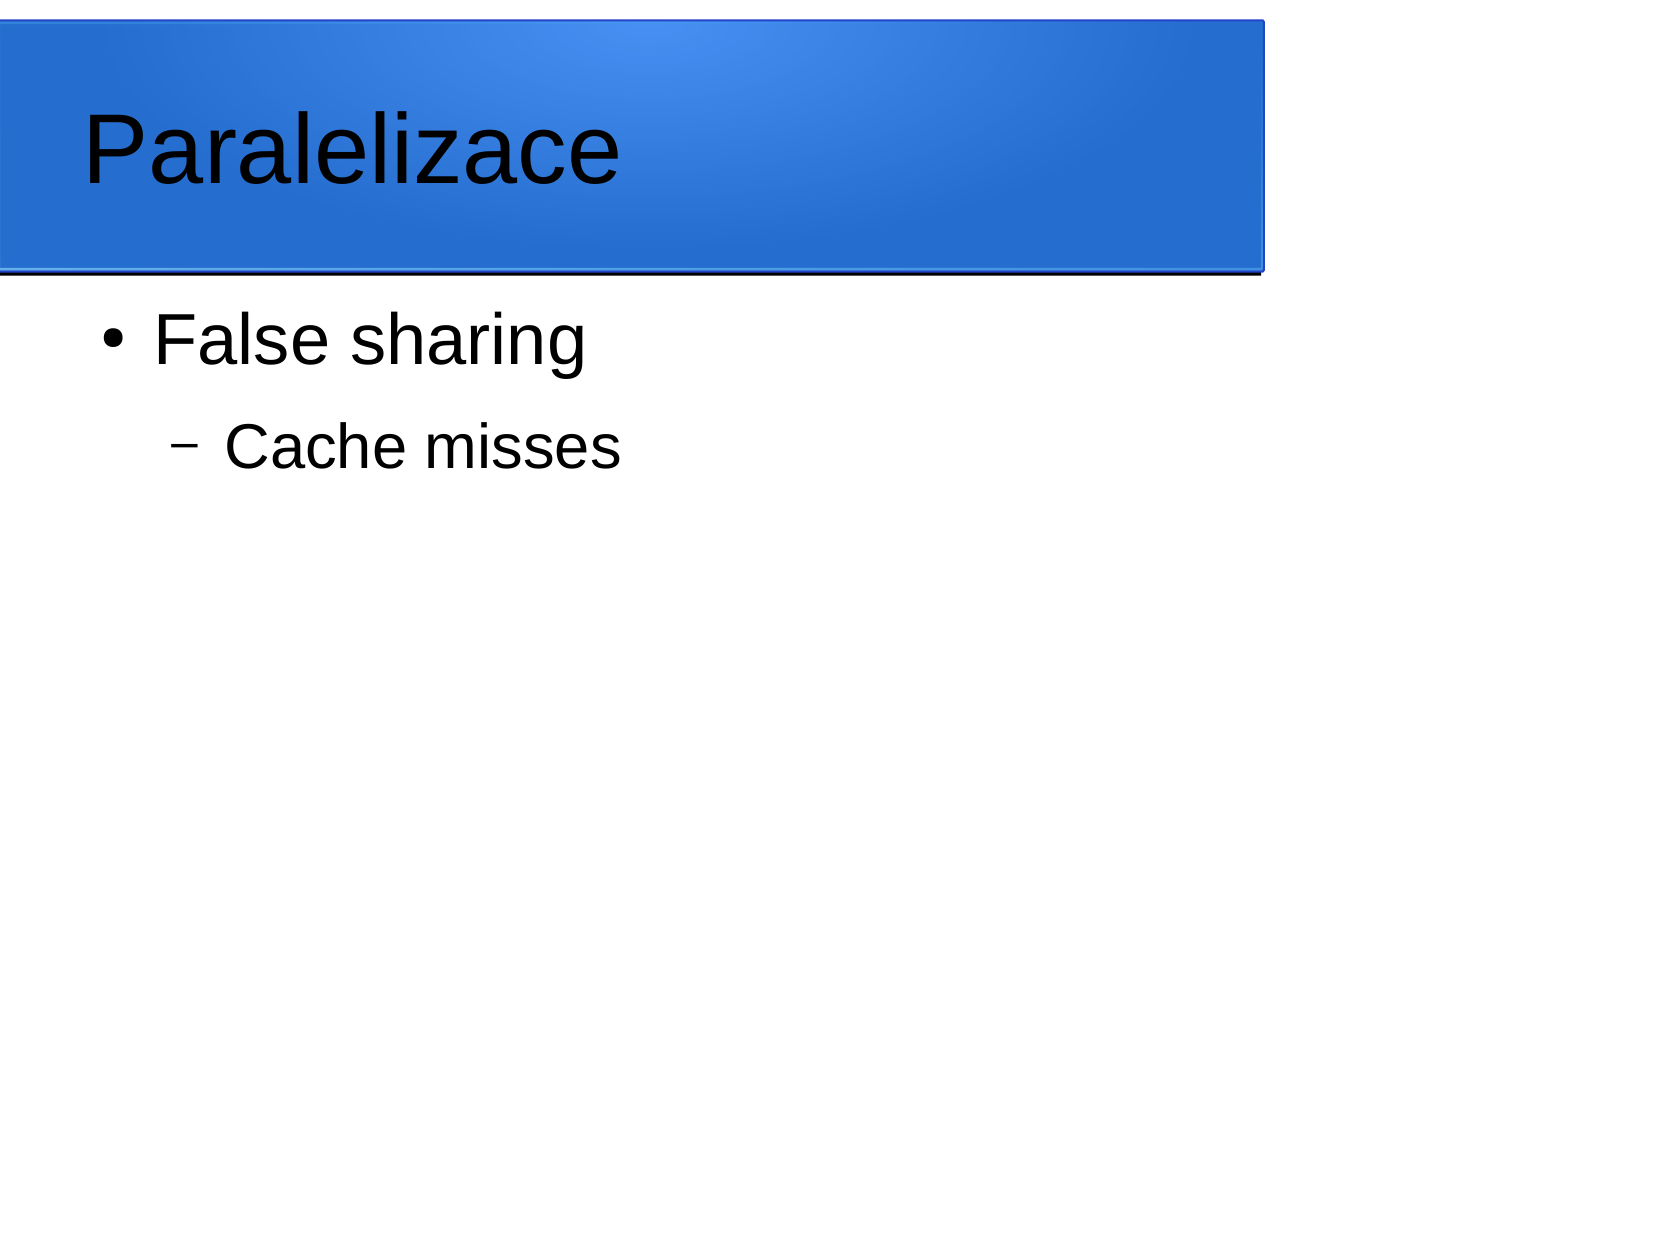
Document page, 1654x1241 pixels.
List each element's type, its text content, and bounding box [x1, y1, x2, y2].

title Paralelizace [82, 47, 1235, 252]
list False sharing Cache misses [82, 299, 1571, 1019]
